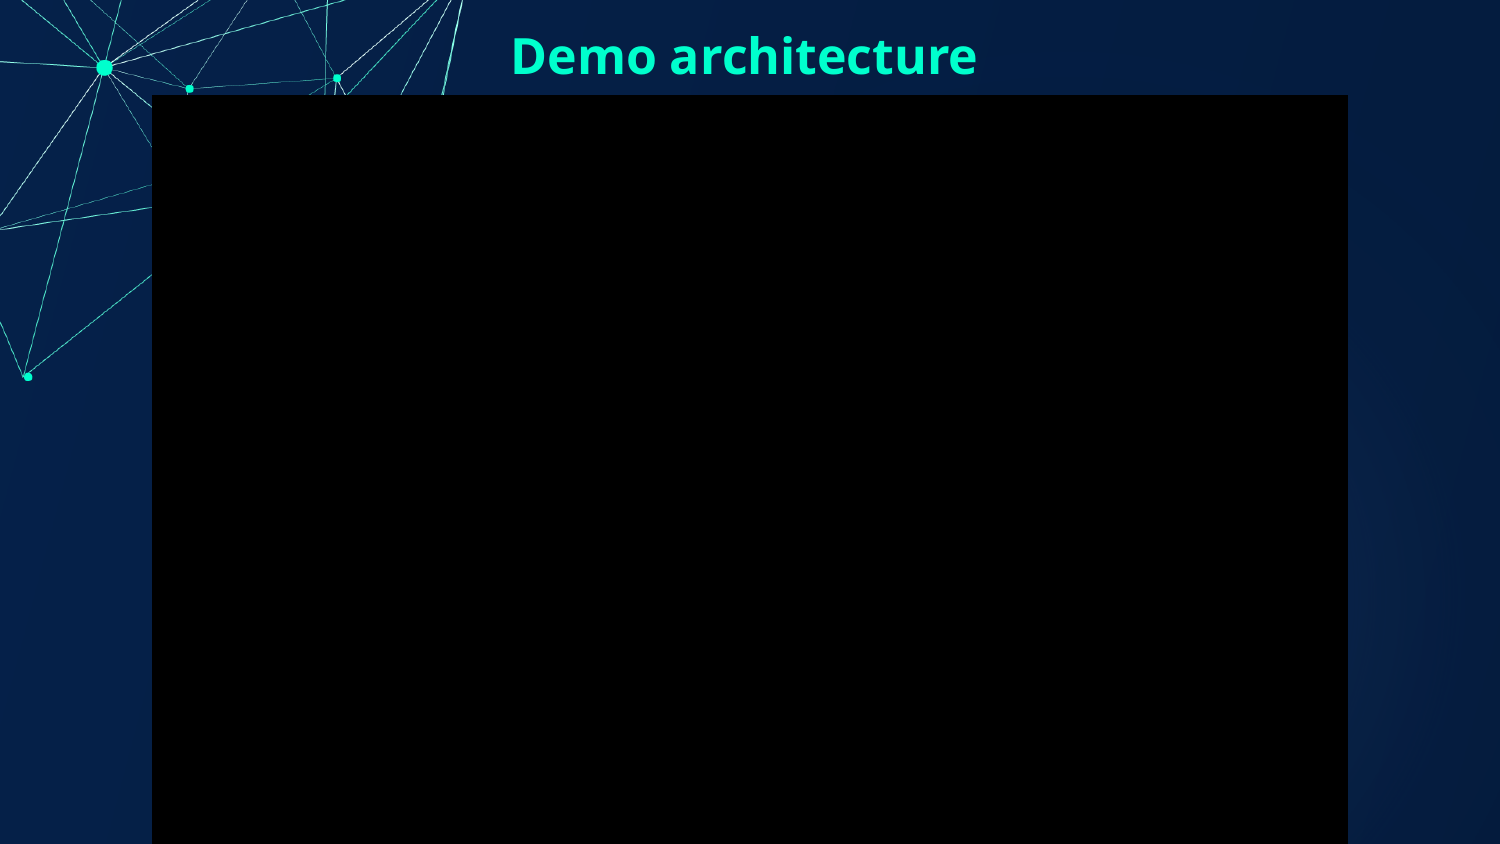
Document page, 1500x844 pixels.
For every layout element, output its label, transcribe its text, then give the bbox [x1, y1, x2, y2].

title Demo architecture [316, 9, 1173, 95]
picture [0, 0, 1500, 844]
